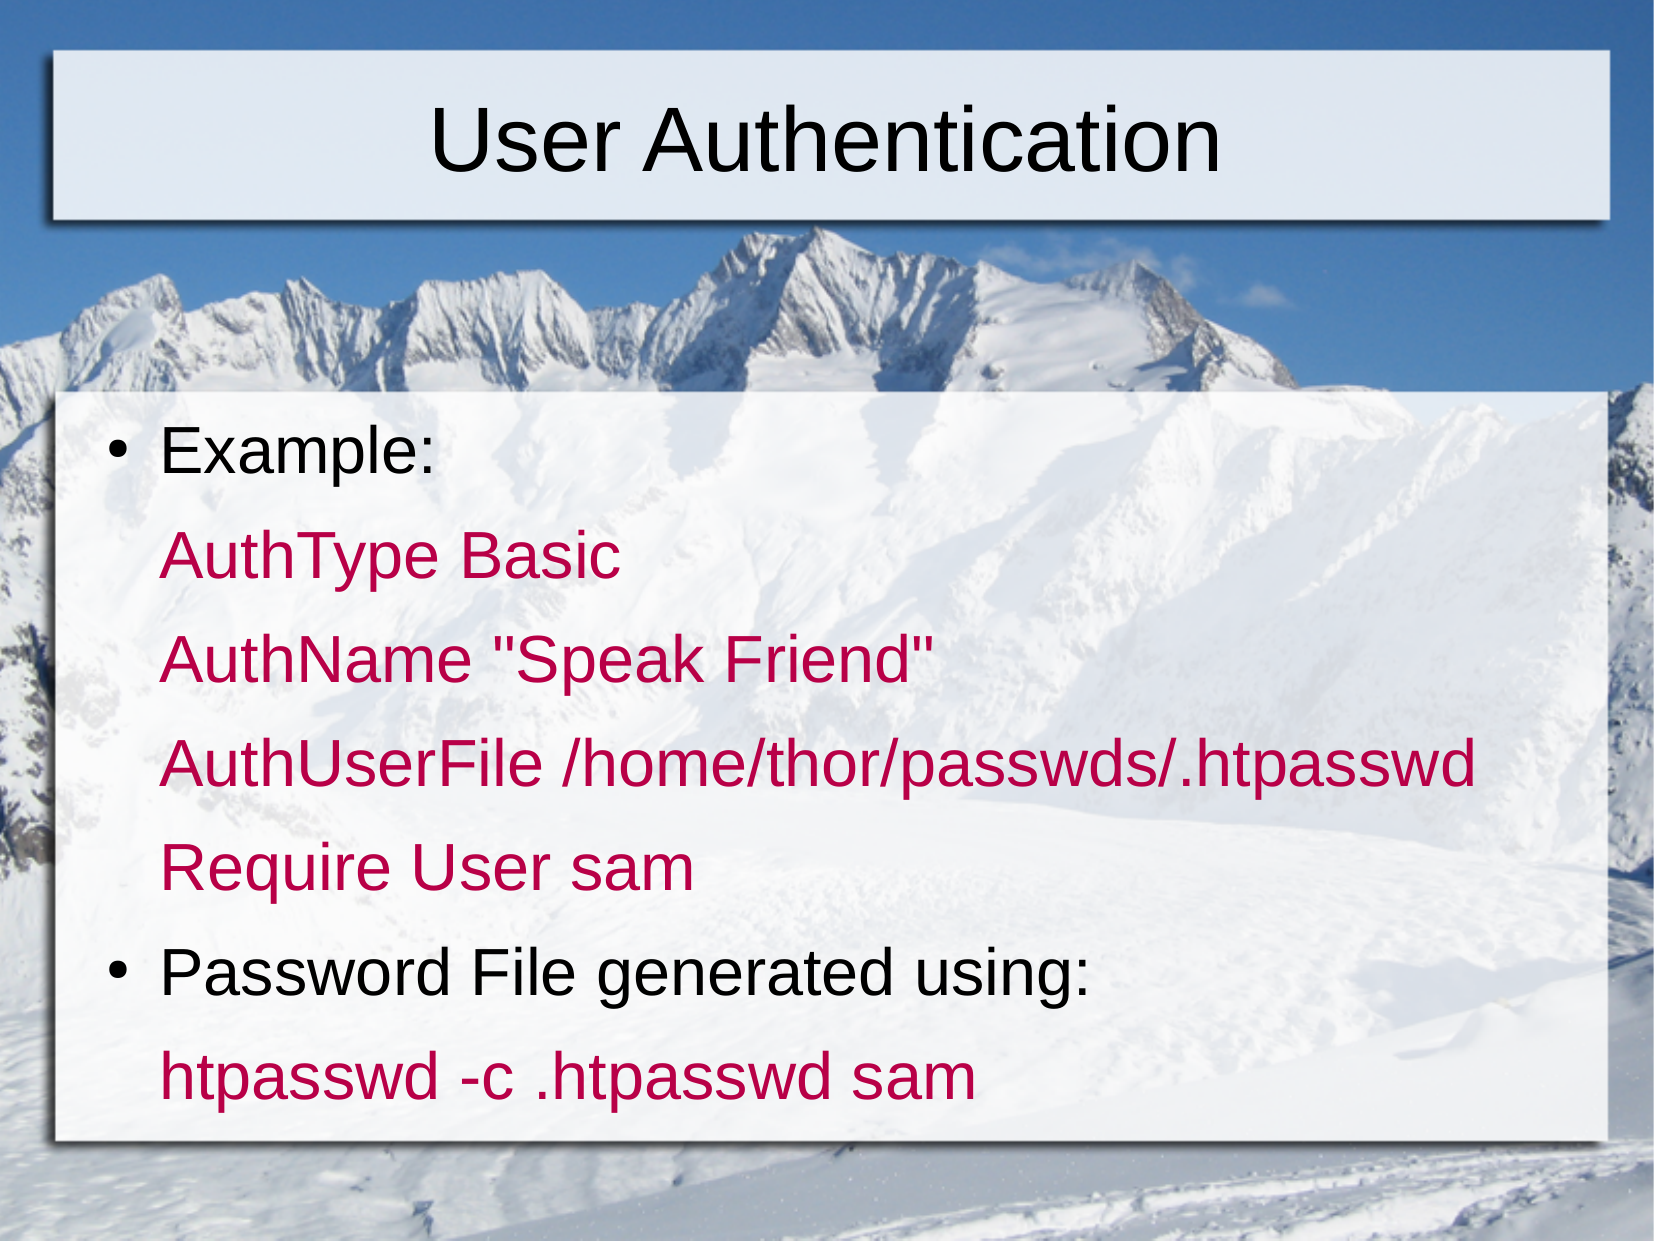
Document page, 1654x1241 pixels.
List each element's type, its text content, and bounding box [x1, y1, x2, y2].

list Example: AuthType Basic AuthName "Speak Friend" AuthUserFile /home/thor/passwds/.htpasswd Require User sam Password File generated using: htpasswd -c .htpasswd sam [88, 413, 1571, 1232]
picture [0, 0, 1654, 1241]
title User Authentication [59, 61, 1595, 219]
